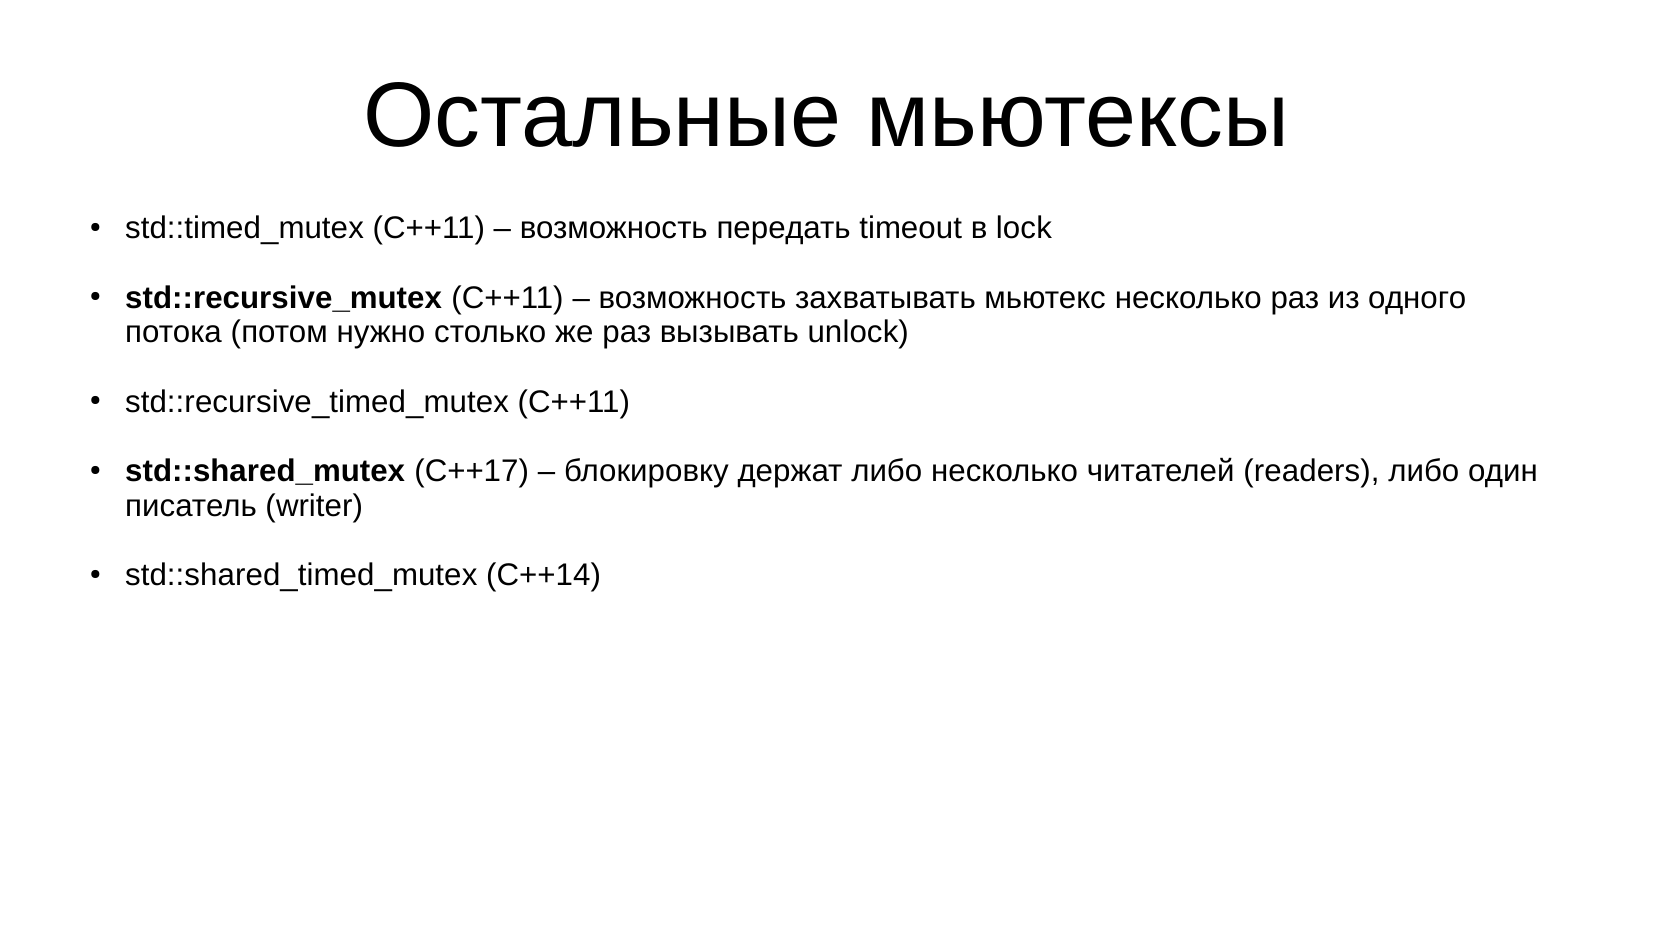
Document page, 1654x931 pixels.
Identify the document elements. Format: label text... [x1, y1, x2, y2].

title Остальные мьютексы [82, 37, 1571, 193]
text_box std::timed_mutex (C++11) – возможность передать timeout в lock std::recursive_mutex (C++11) – возможность захватывать мьютекс несколько раз из одного потока (потом нужно столько же раз вызывать unlock) std::recursive_timed_mutex (C++11) std::shared_mutex (C++17) – блокировку держат либо несколько читателей (readers), либо один писатель (writer) std::shared_timed_mutex (C++14) [75, 202, 1585, 826]
